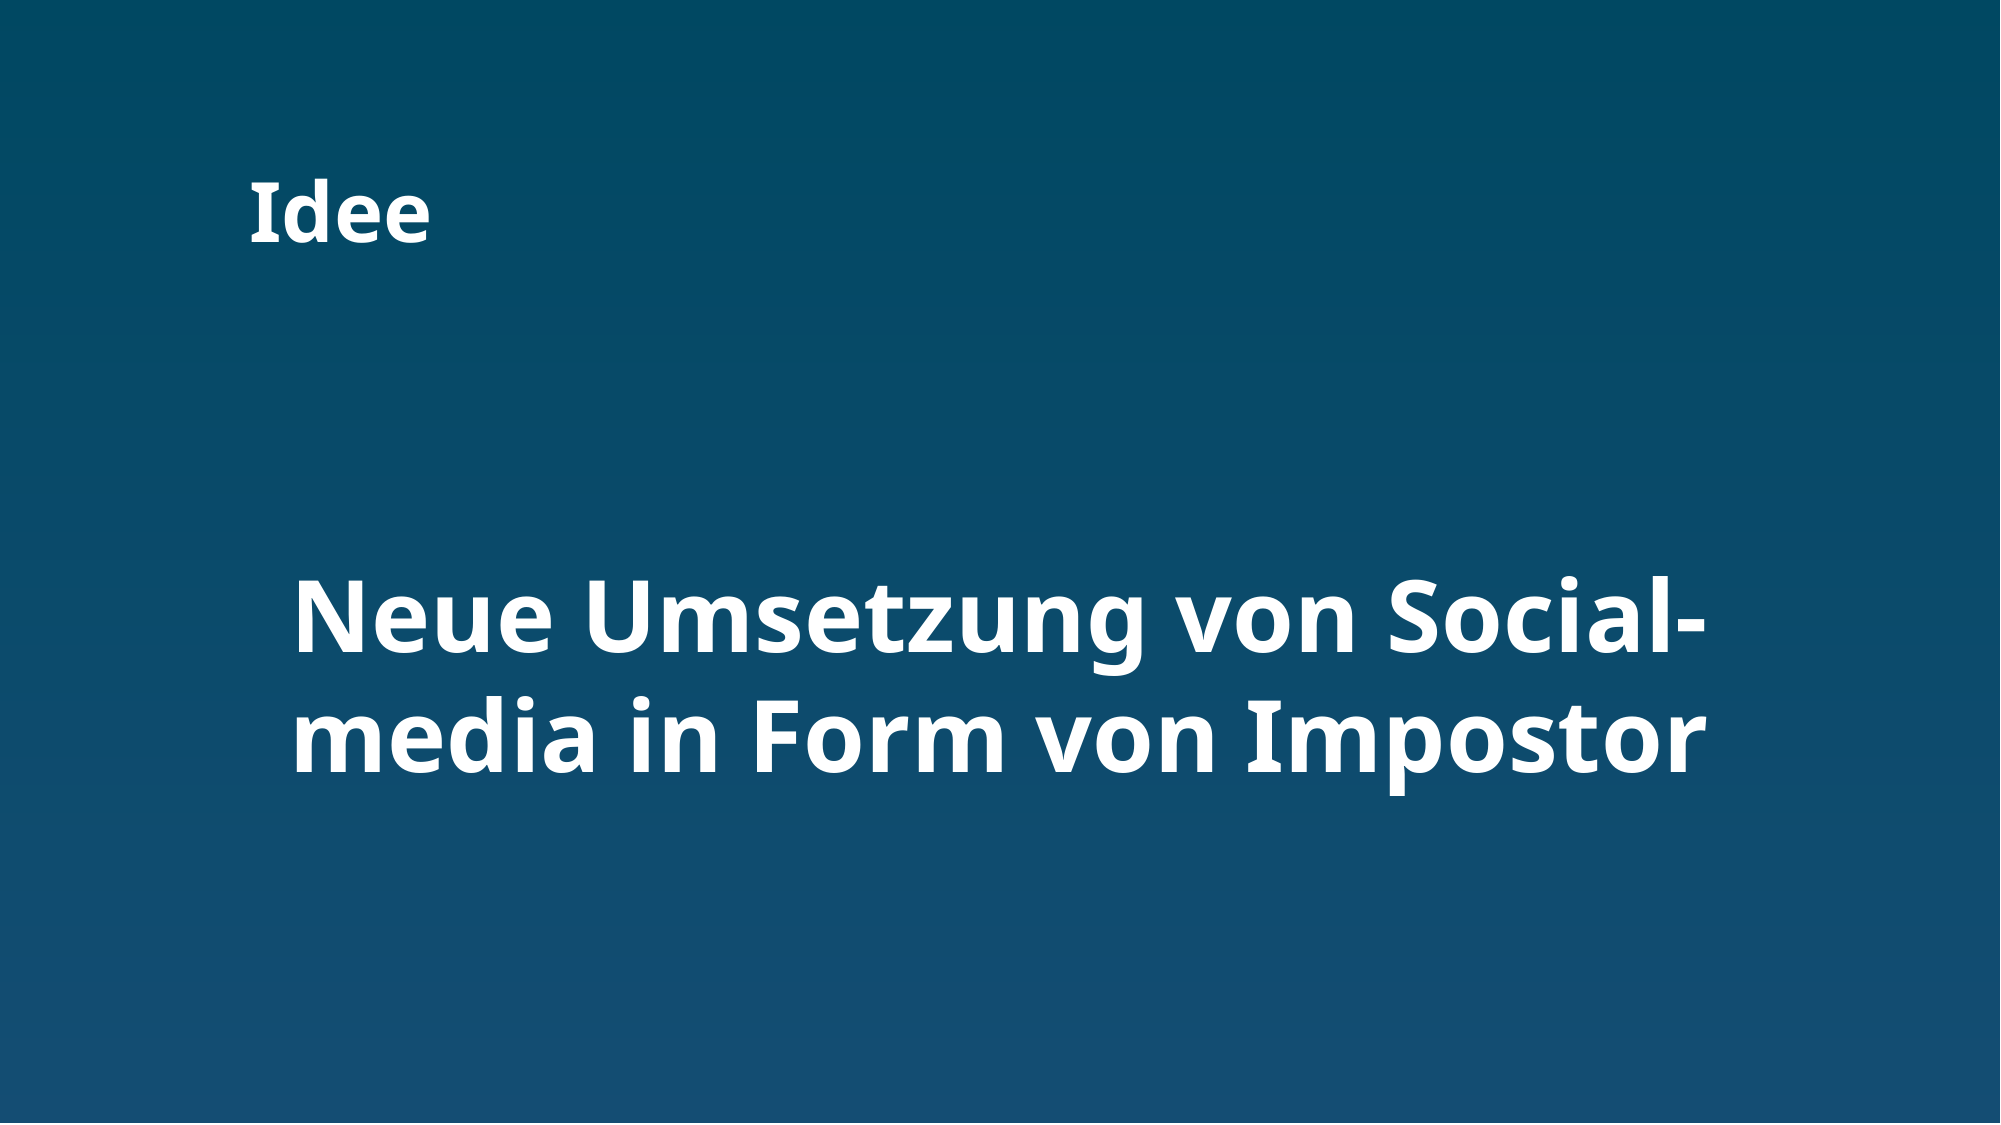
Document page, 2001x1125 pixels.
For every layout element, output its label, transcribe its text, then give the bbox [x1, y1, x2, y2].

text_box Neue Umsetzung von Social-media in Form von Impostor [241, 354, 1759, 991]
text_box Idee [235, 149, 1839, 269]
text_box [0, 0, 2000, 1122]
